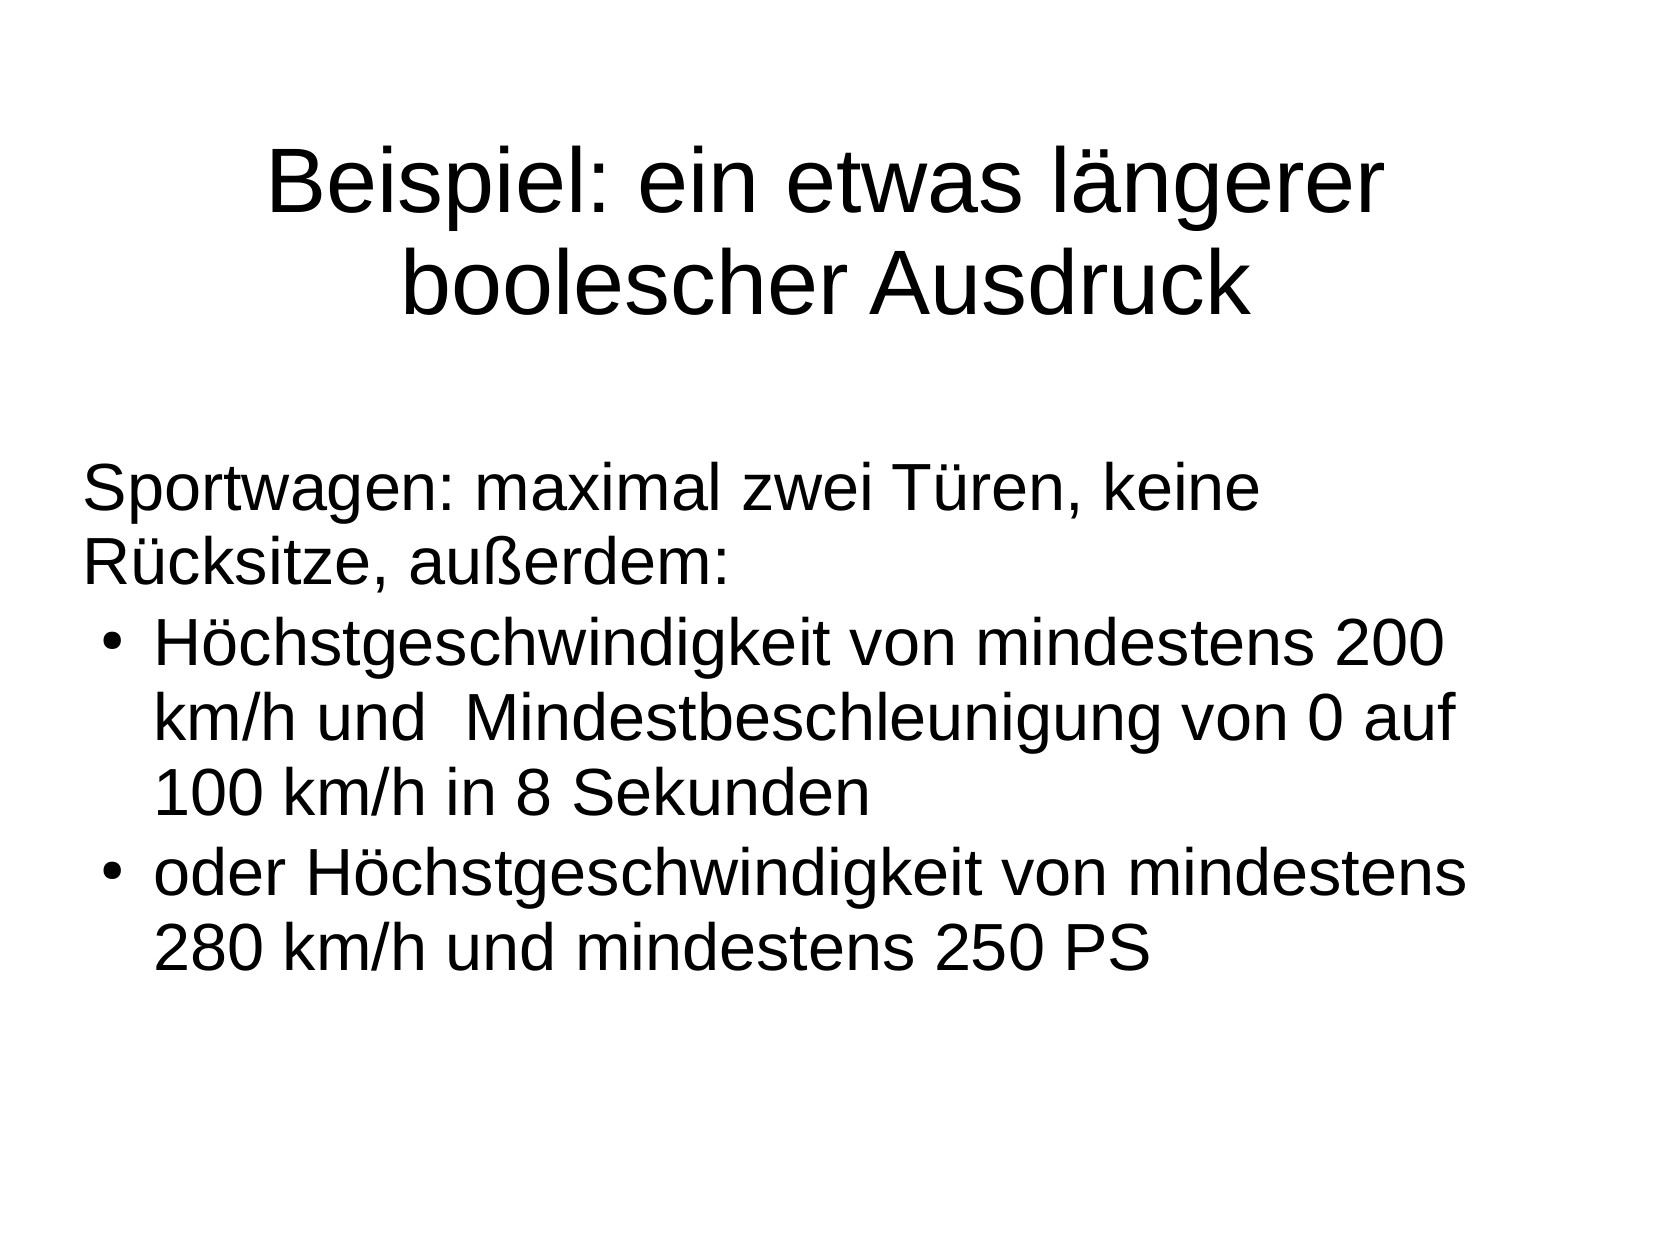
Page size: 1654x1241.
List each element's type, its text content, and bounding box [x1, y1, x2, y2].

title Beispiel: ein etwas längerer boolescher Ausdruck [82, 129, 1571, 335]
list Sportwagen: maximal zwei Türen, keine Rücksitze, außerdem: Höchstgeschwindigkeit von mindestens 200 km/h und Mindestbeschleunigung von 0 auf 100 km/h in 8 Sekunden oder Höchstgeschwindigkeit von mindestens 280 km/h und mindestens 250 PS [82, 449, 1571, 1211]
